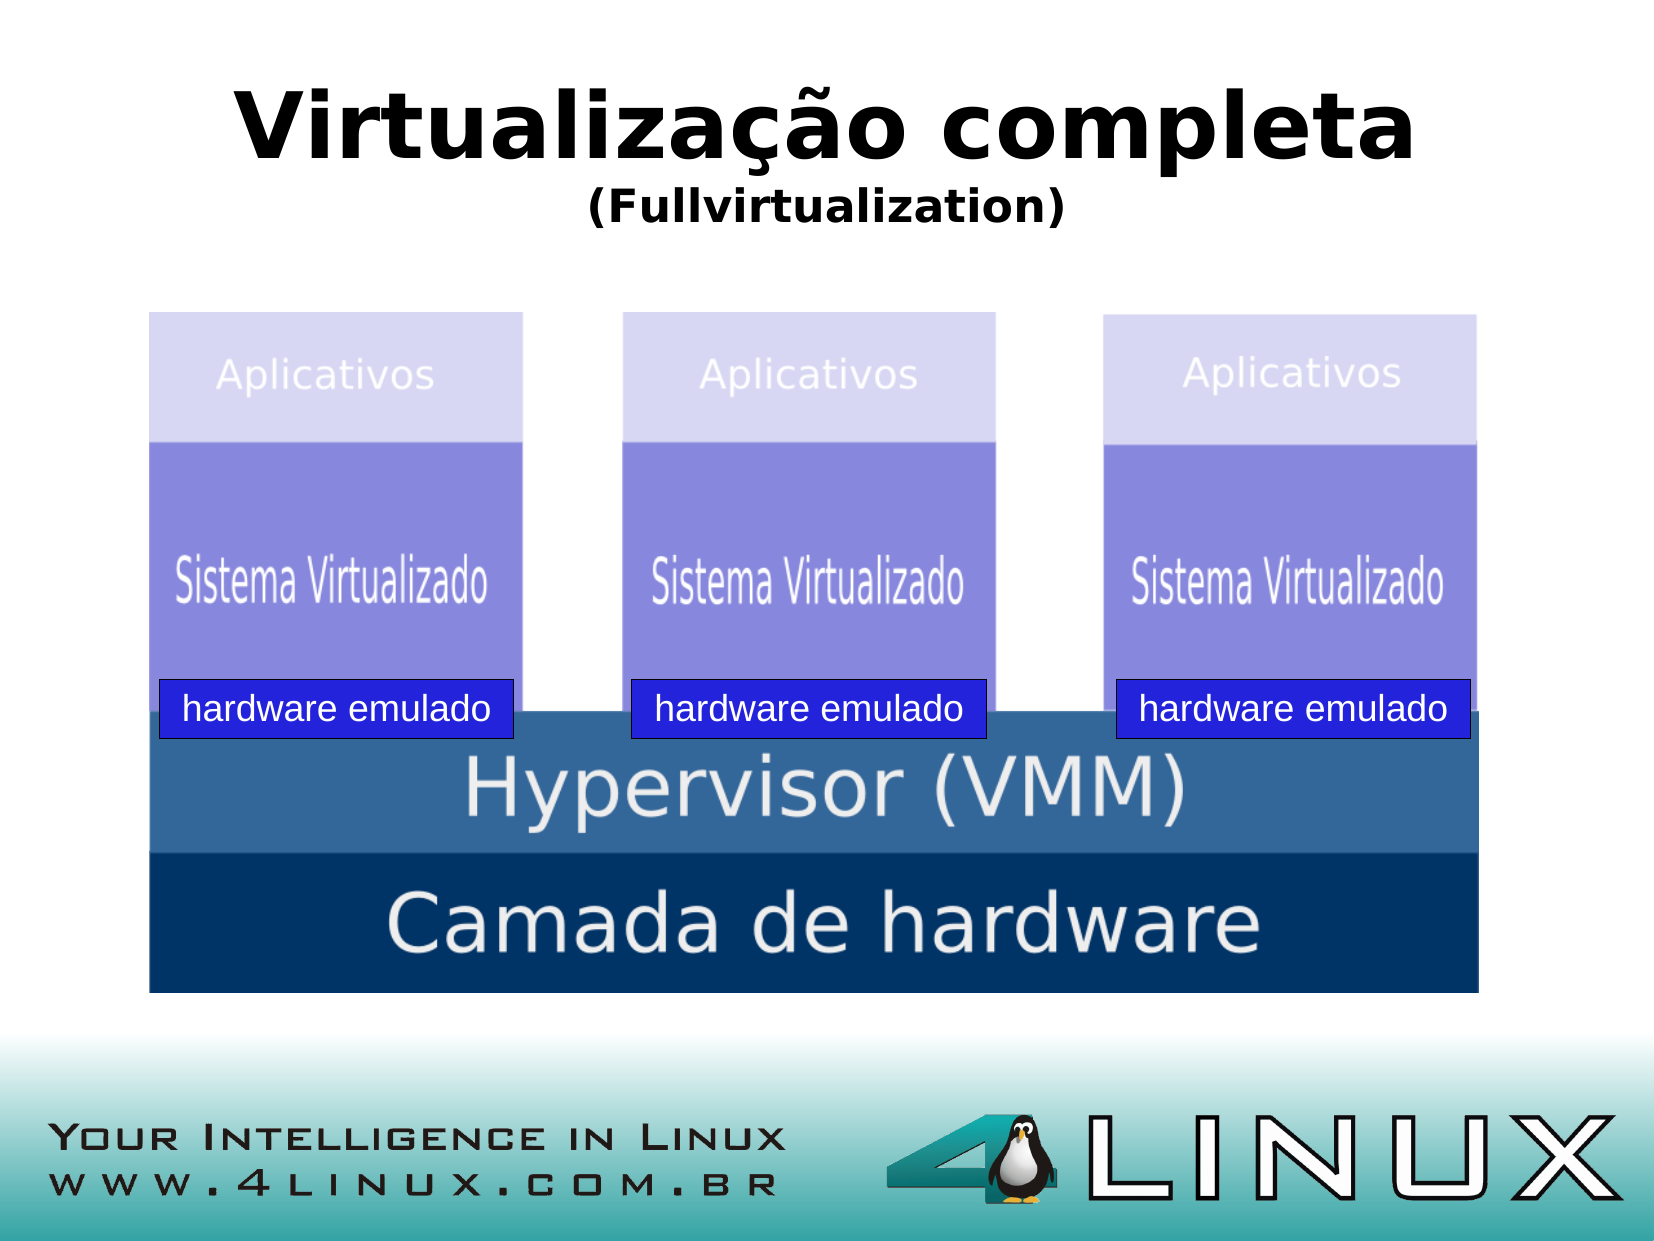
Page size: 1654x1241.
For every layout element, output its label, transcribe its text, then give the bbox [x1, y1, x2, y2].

picture [149, 312, 1479, 993]
title Virtualização completa (Fullvirtualization) [82, 56, 1571, 250]
text_box hardware emulado [159, 679, 514, 739]
text_box hardware emulado [631, 679, 987, 739]
picture [47, 1121, 786, 1196]
text_box hardware emulado [1116, 679, 1471, 739]
picture [885, 1104, 1625, 1211]
